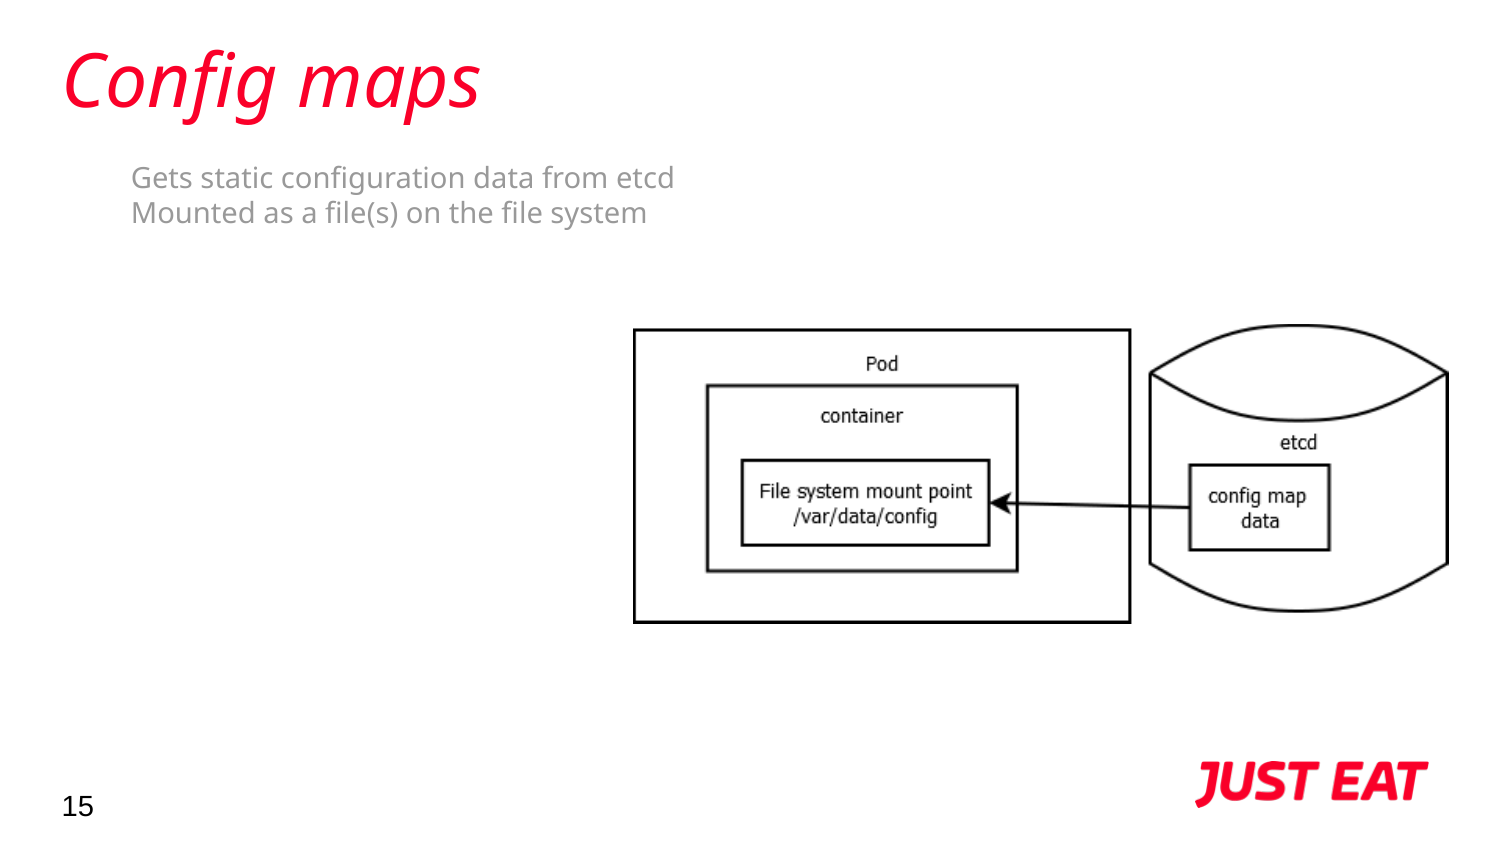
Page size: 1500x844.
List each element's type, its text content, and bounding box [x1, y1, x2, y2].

picture [633, 324, 1449, 624]
picture [1195, 761, 1429, 808]
list Gets static configuration data from etcd Mounted as a file(s) on the file system [40, 144, 780, 729]
title Config maps [46, 17, 1429, 158]
slide_number <number> [46, 782, 397, 828]
